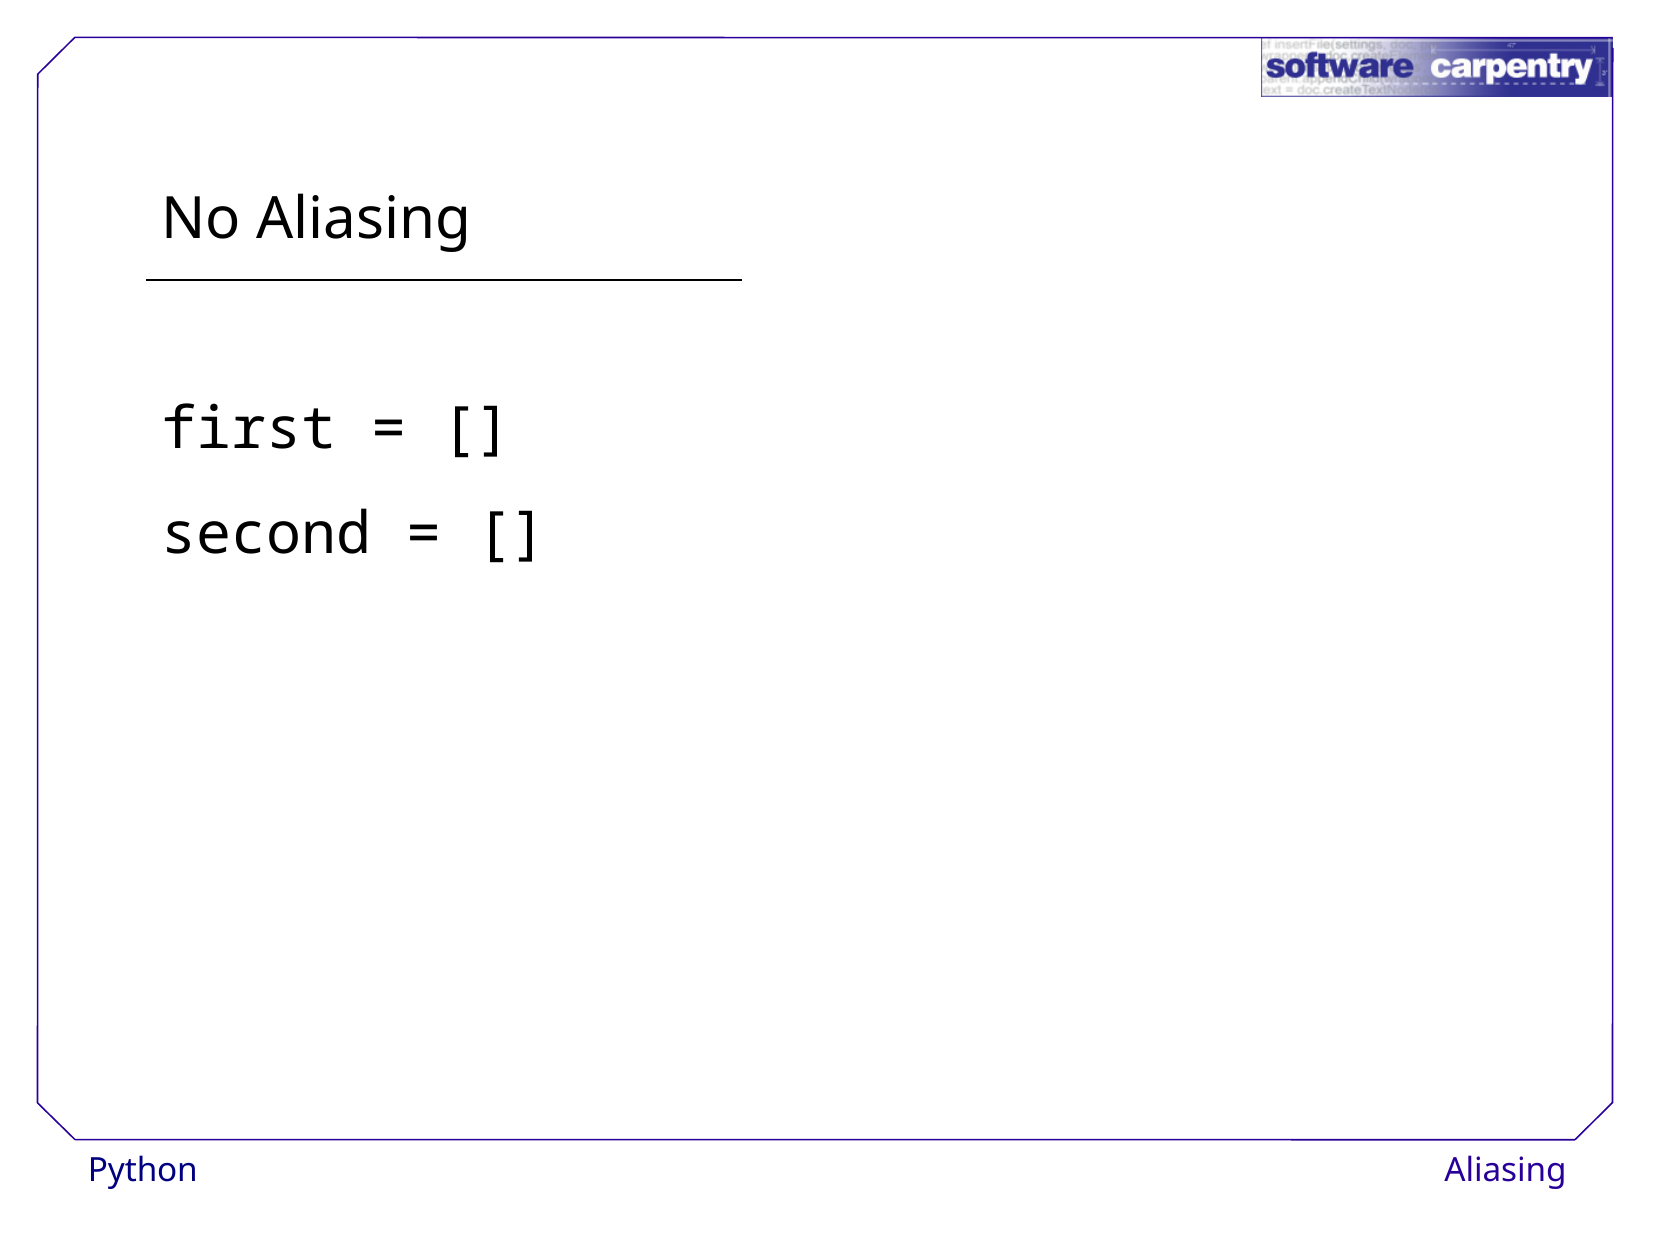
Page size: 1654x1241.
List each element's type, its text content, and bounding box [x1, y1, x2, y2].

picture [1261, 39, 1613, 97]
text_box No Aliasing first = [] second = [] [146, 137, 927, 574]
